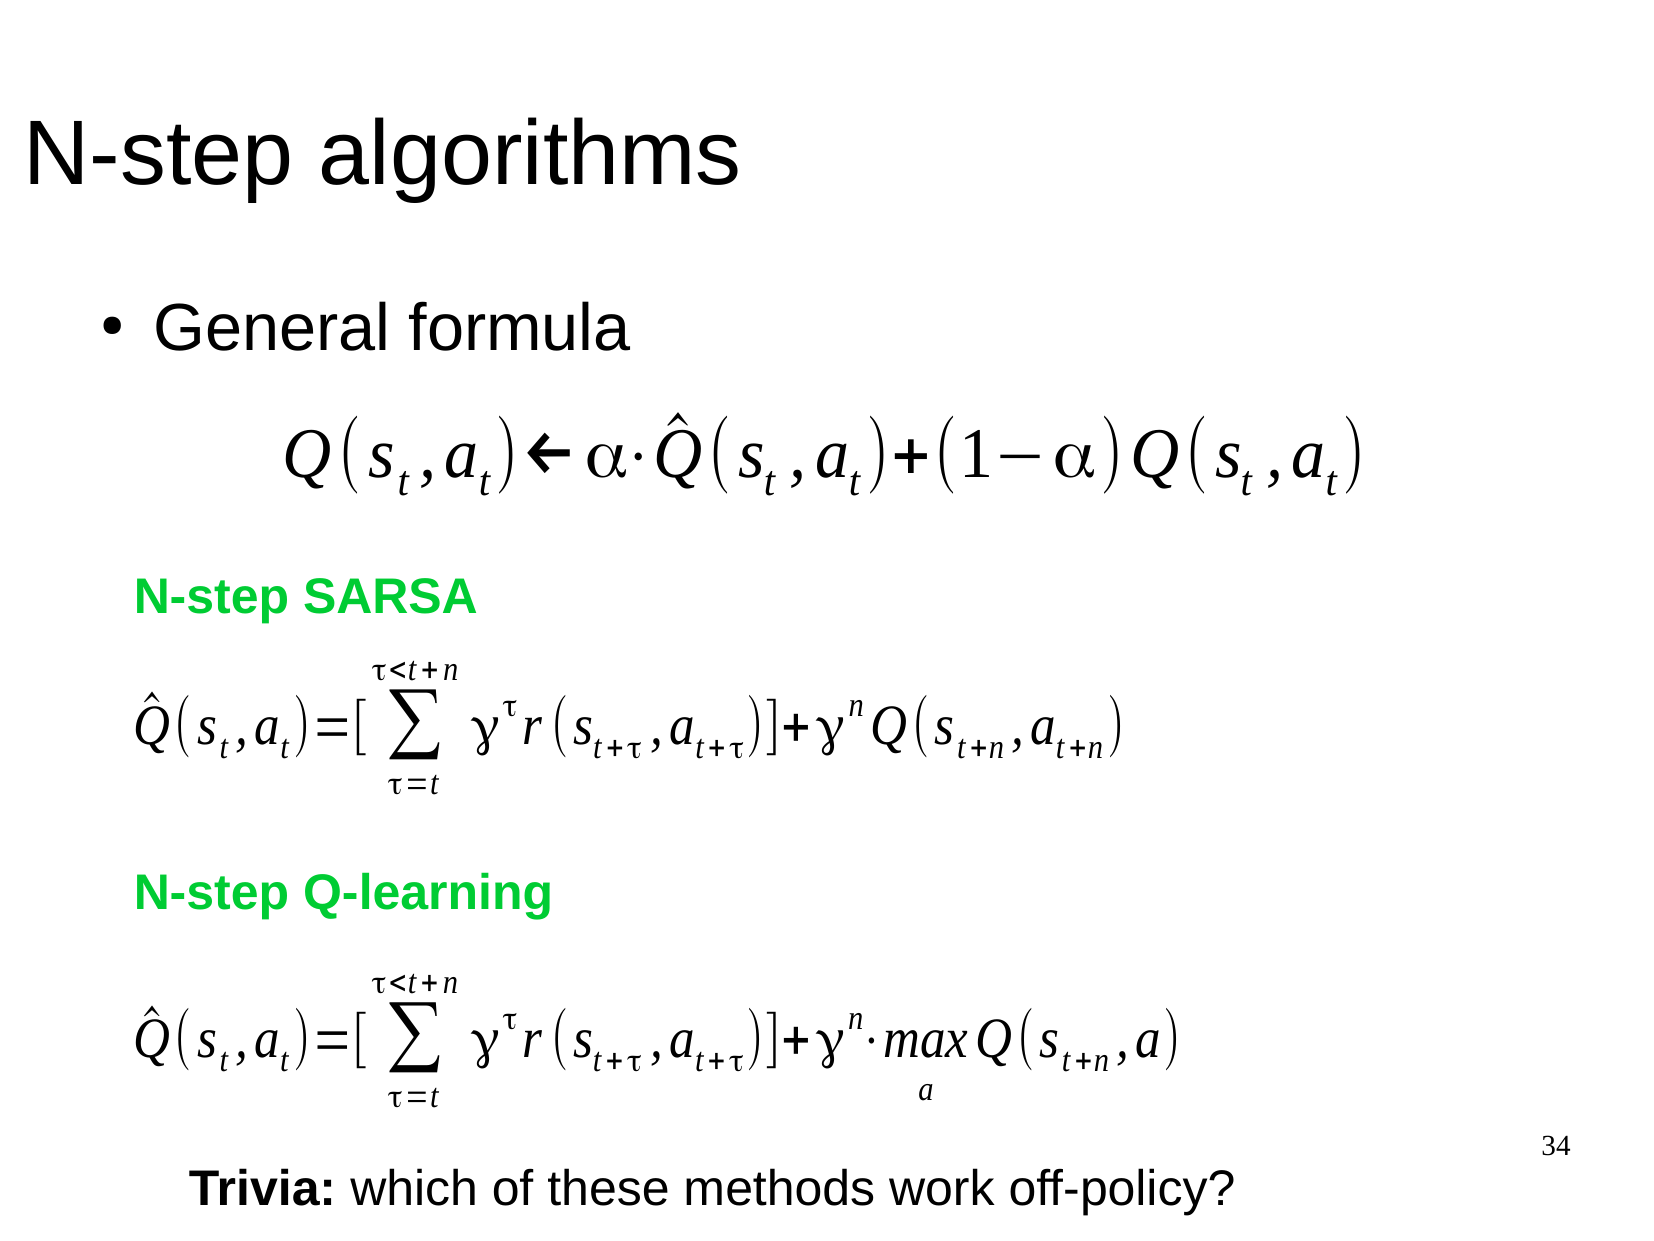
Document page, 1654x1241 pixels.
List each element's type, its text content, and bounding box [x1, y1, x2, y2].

text_box N-step SARSA [118, 561, 493, 633]
title N-step algorithms [23, 49, 1512, 257]
text_box N-step Q-learning [118, 856, 569, 928]
text_box Trivia: which of these methods work off-policy? [171, 1150, 1254, 1228]
list General formula [82, 290, 1571, 1010]
chart [120, 961, 1193, 1117]
chart [120, 648, 1137, 804]
chart [265, 406, 1383, 505]
